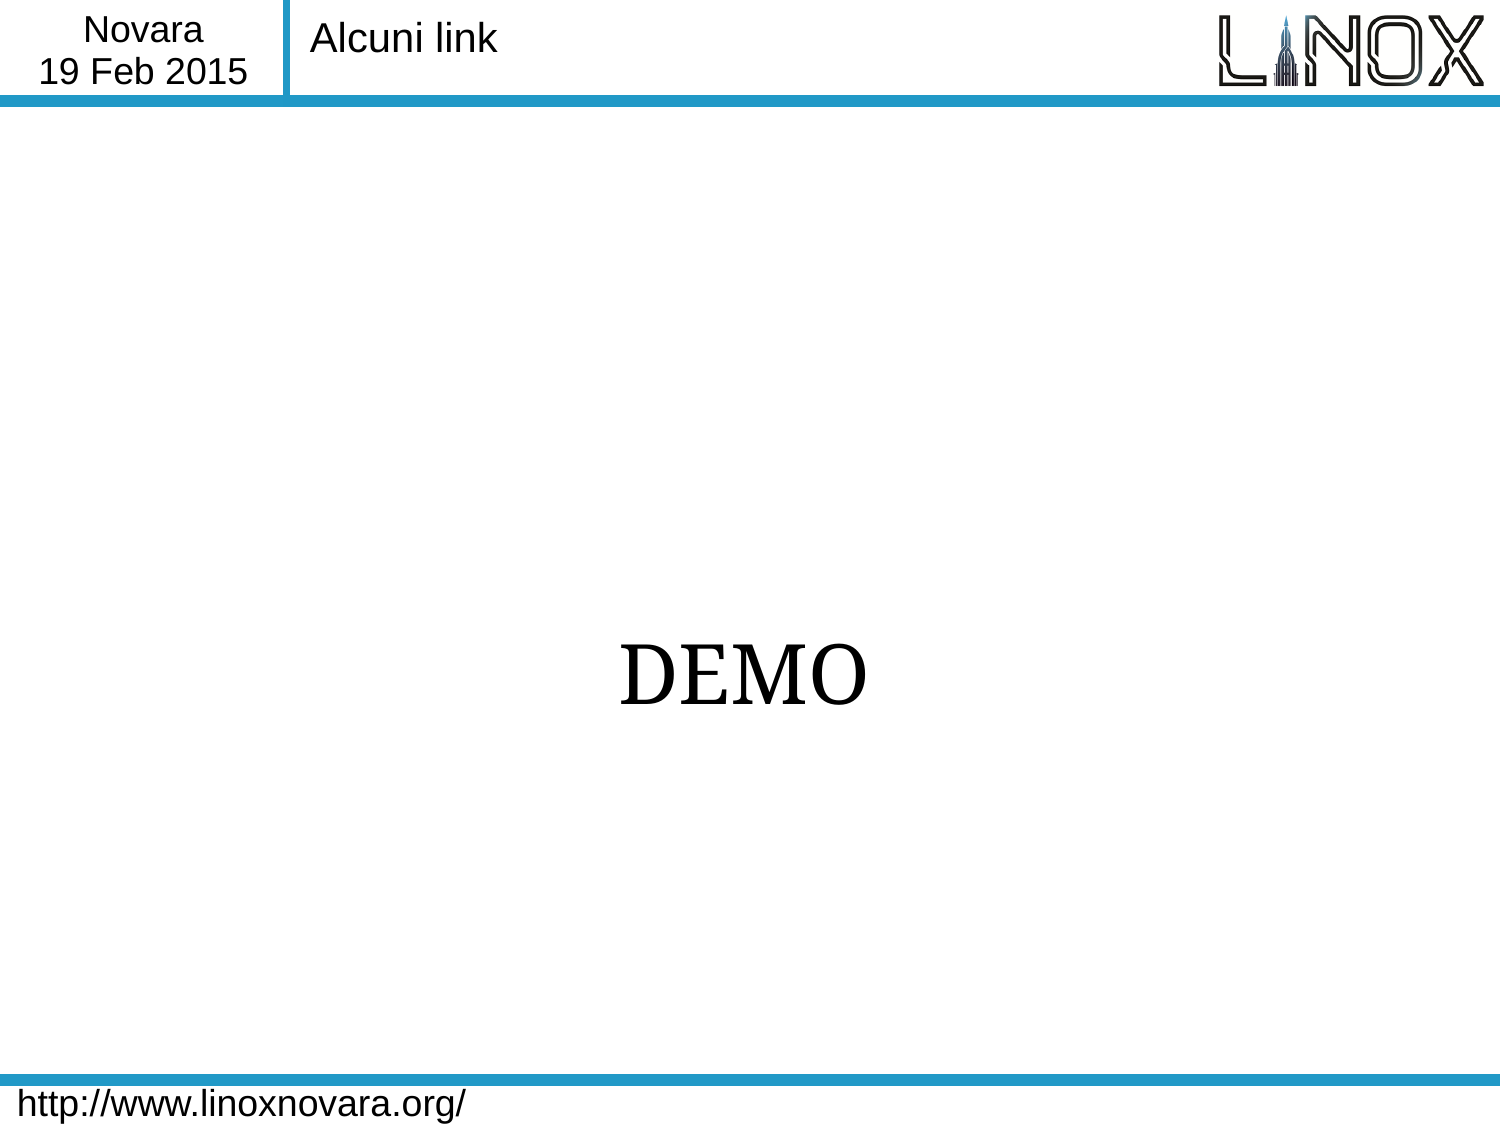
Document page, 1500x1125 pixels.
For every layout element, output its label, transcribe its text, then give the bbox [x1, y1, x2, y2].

picture [0, 1074, 1500, 1086]
text_box DEMO [23, 129, 1465, 1016]
list Alcuni link [295, 7, 1321, 83]
picture [0, 0, 1500, 107]
